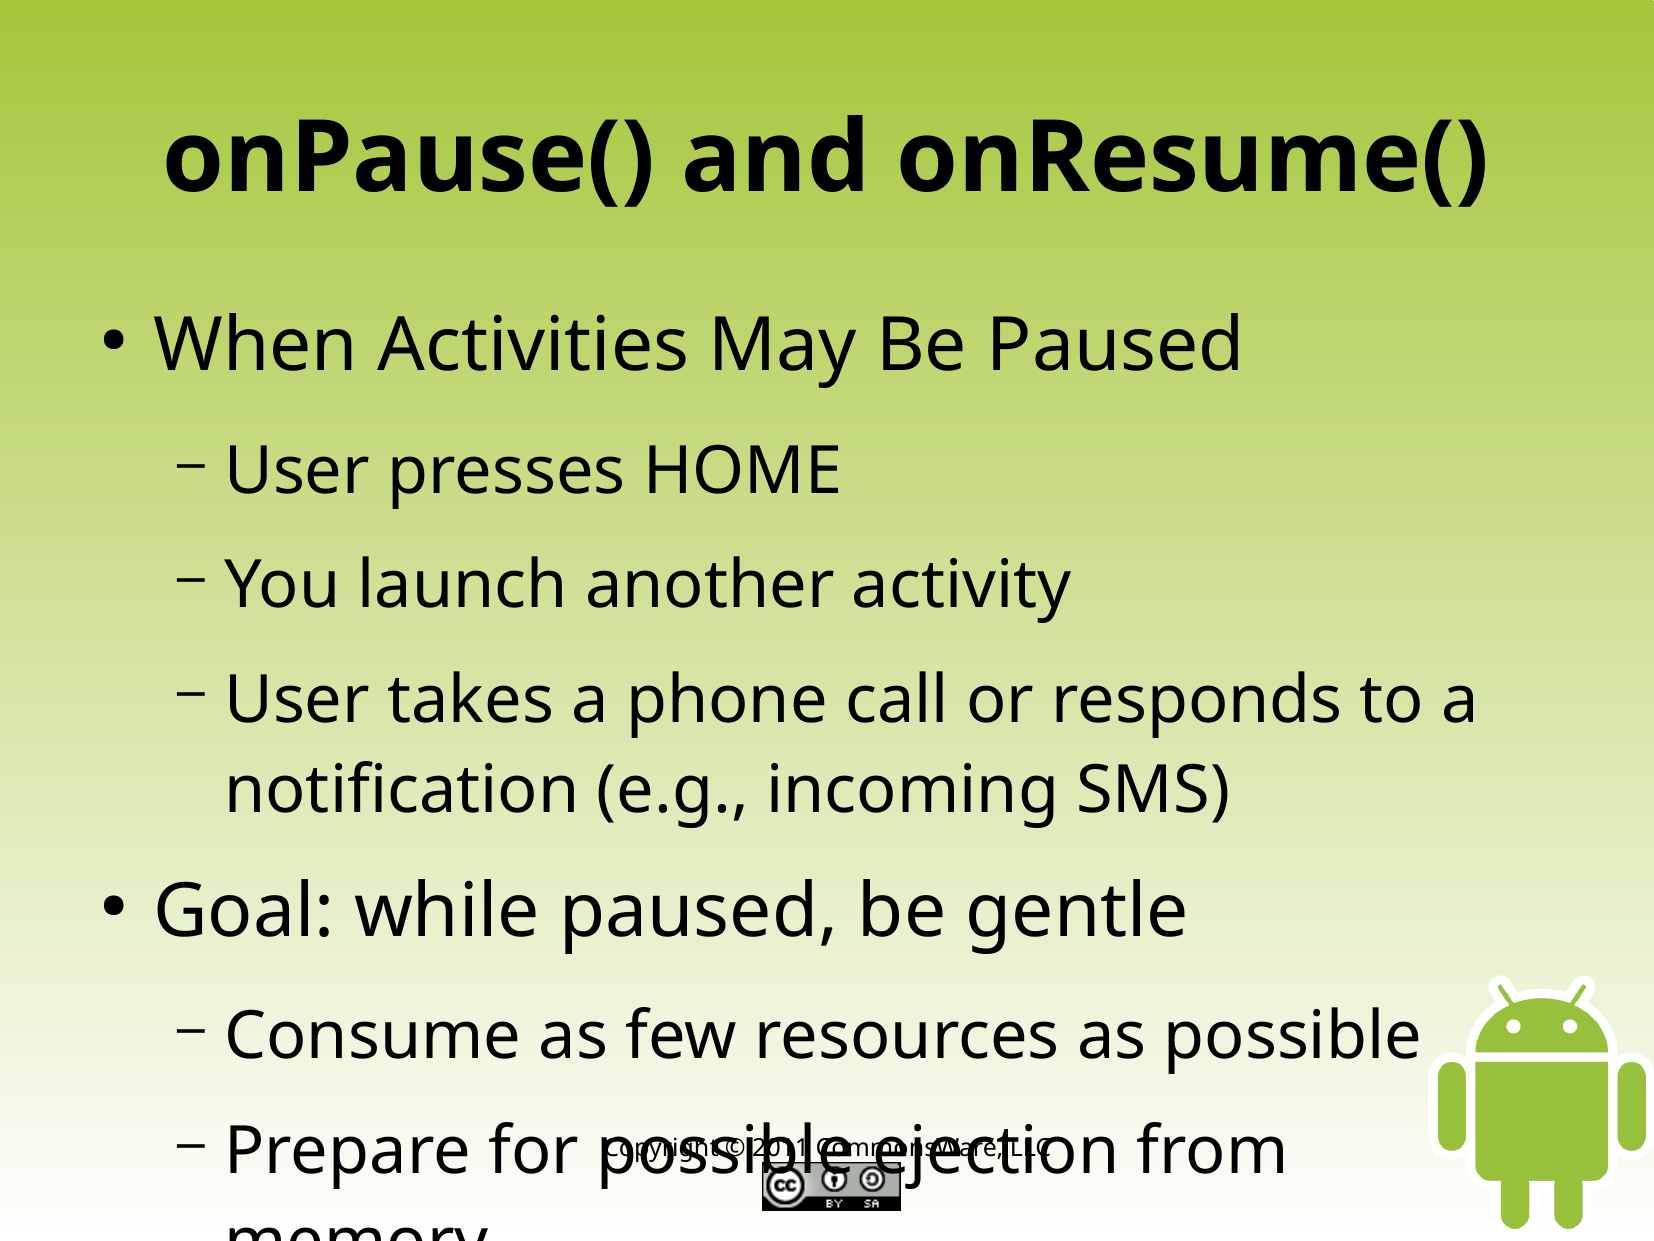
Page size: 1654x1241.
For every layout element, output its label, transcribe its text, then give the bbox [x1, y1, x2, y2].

picture [1428, 975, 1654, 1238]
title onPause() and onResume() [82, 49, 1571, 257]
picture [770, 1162, 788, 1169]
picture [762, 1162, 901, 1211]
list When Activities May Be Paused User presses HOME You launch another activity User takes a phone call or responds to a notification (e.g., incoming SMS) Goal: while paused, be gentle Consume as few resources as possible Prepare for possible ejection from memory [82, 290, 1571, 1126]
picture [883, 1162, 901, 1169]
